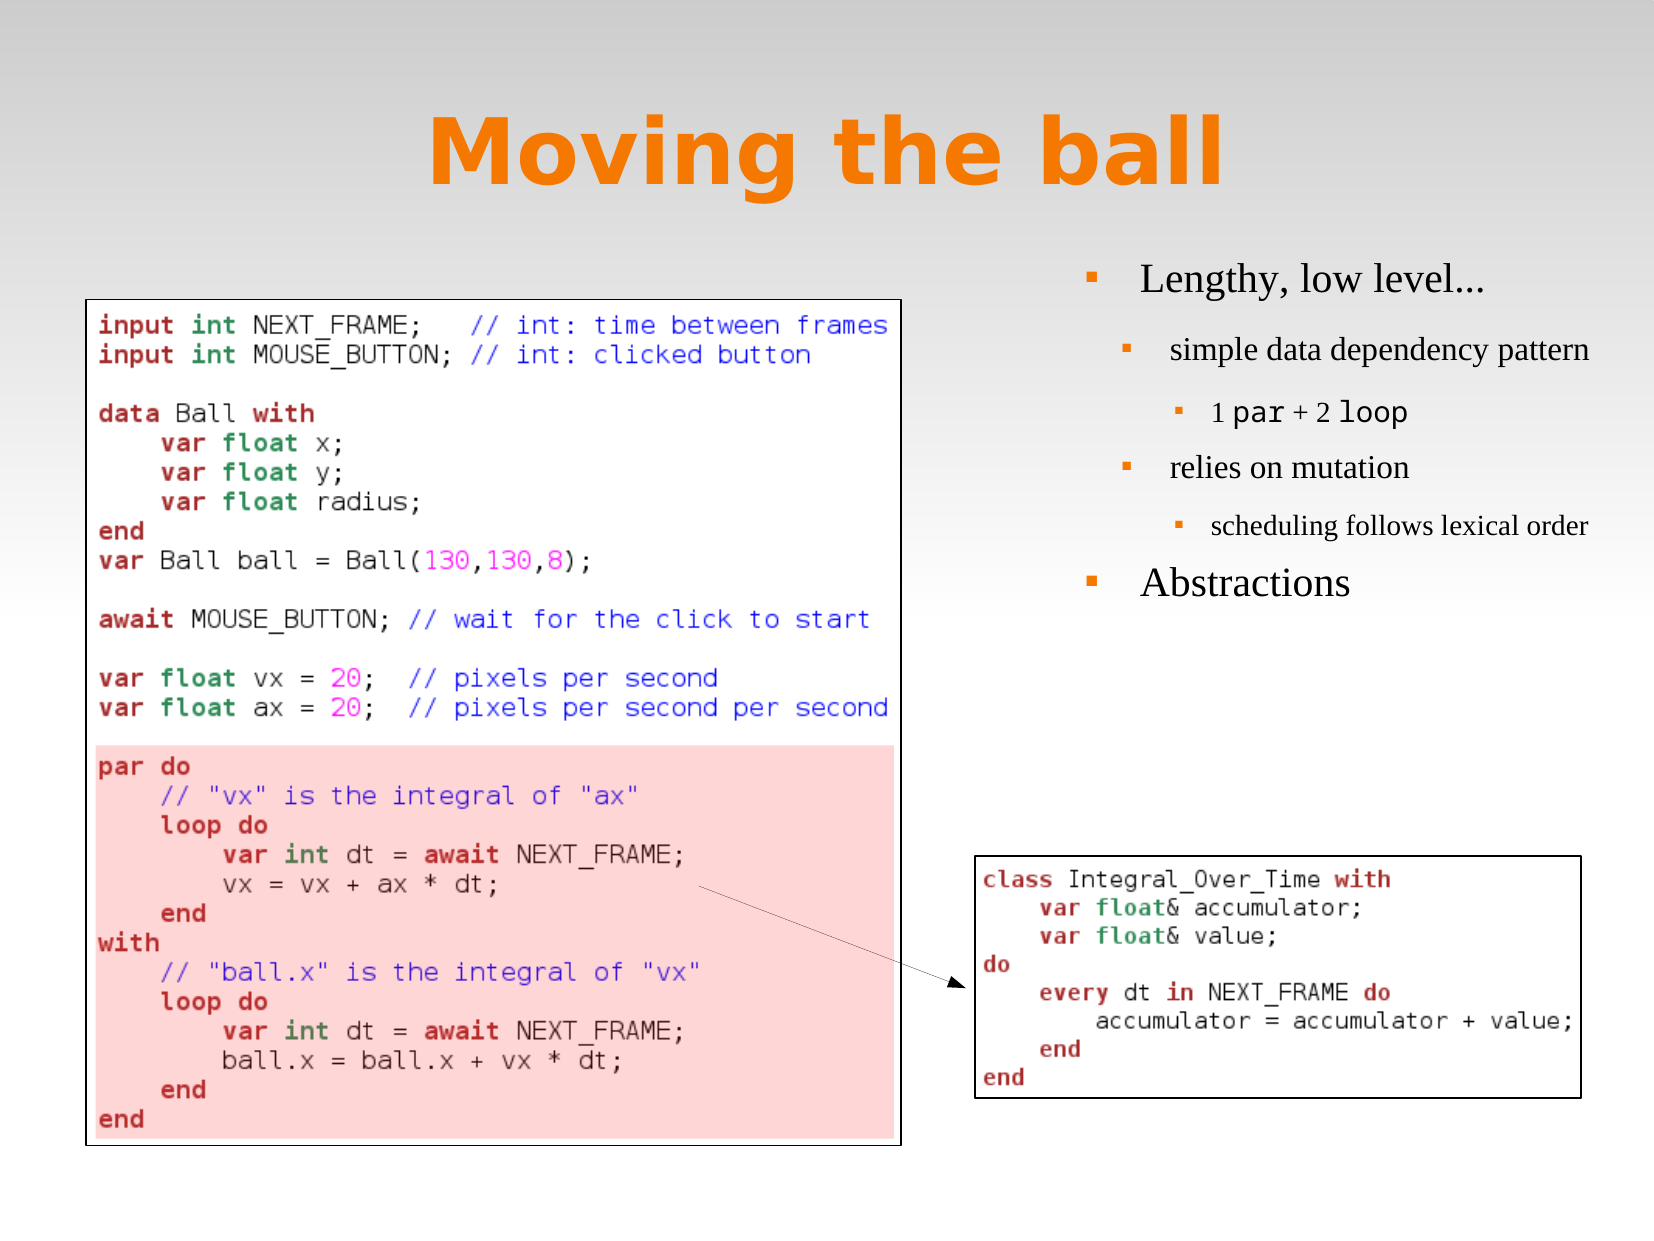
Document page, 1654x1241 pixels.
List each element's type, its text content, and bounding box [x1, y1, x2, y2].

picture [86, 300, 901, 1145]
text_box [95, 745, 894, 1139]
picture [975, 856, 1581, 1098]
title Moving the ball [82, 49, 1571, 257]
list Lengthy, low level... simple data dependency pattern 1 par + 2 loop relies on mutation scheduling follows lexical order Abstractions [998, 254, 1651, 813]
